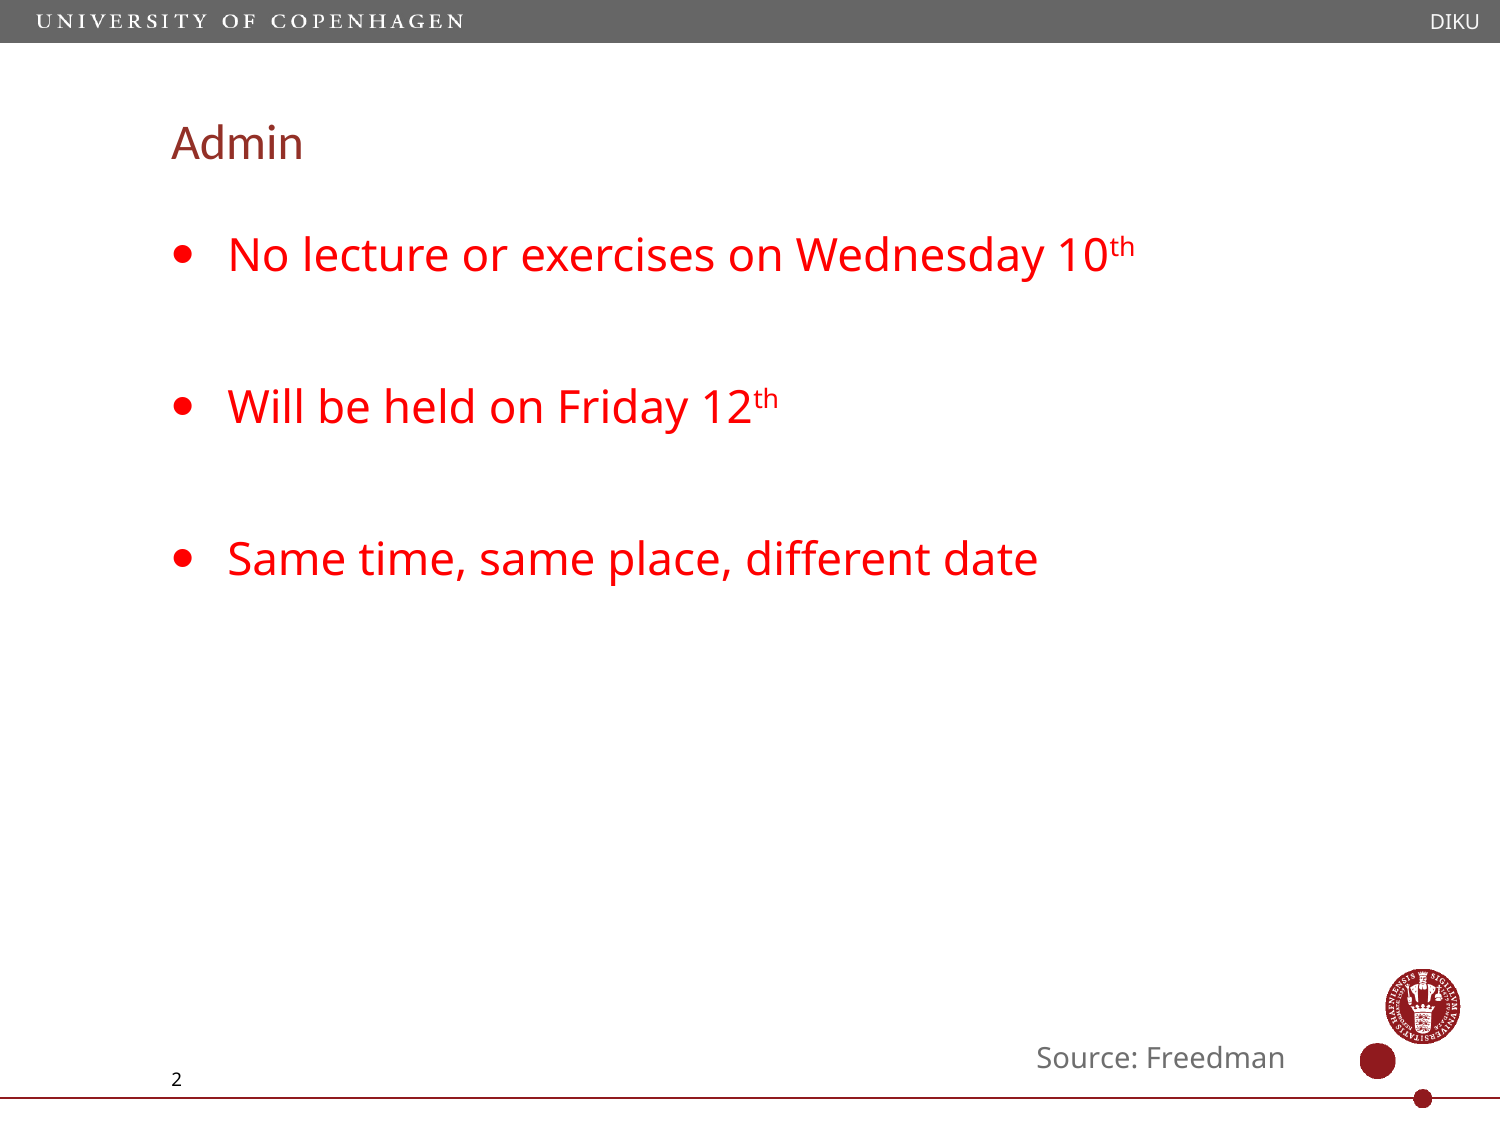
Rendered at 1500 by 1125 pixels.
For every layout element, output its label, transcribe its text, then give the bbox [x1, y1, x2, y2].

text_box Source: Freedman [1021, 1031, 1341, 1083]
title Admin [171, 75, 1329, 171]
text_box DIKU [469, 0, 1495, 43]
picture [0, 910, 1500, 1122]
text_box <number> [171, 1067, 522, 1092]
list No lecture or exercises on Wednesday 10th Will be held on Friday 12th Same time, same place, different date [171, 225, 1329, 900]
